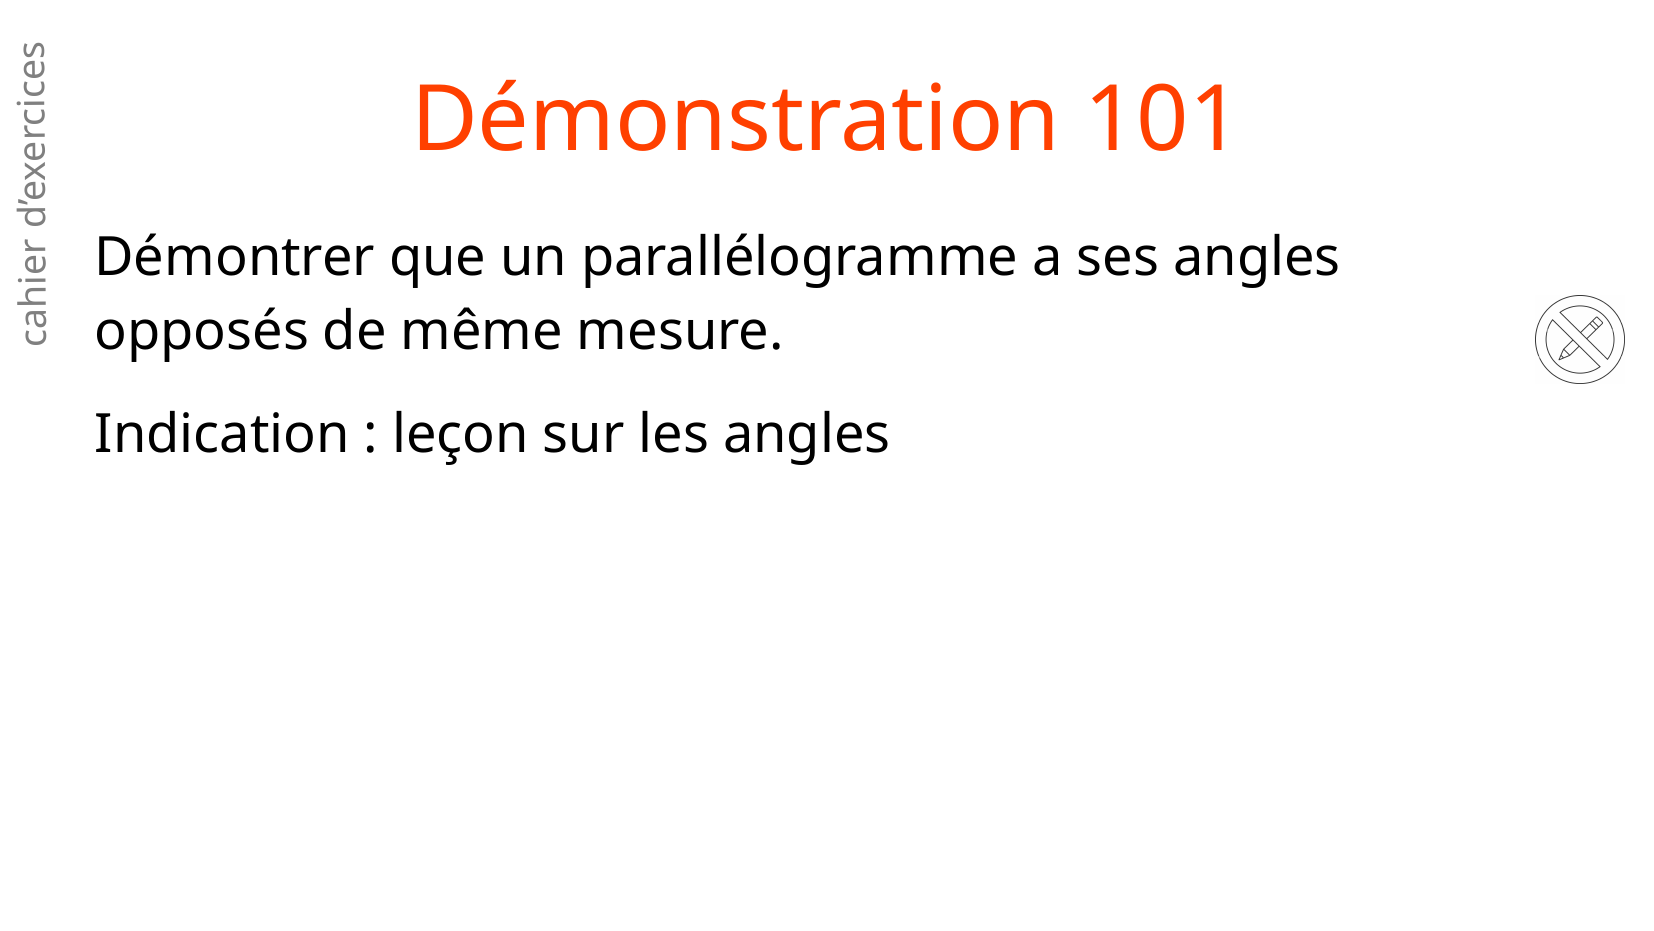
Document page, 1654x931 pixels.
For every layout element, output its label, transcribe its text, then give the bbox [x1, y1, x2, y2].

title Démonstration 101 [82, 12, 1571, 218]
text_box cahier d’exercices [0, 0, 58, 363]
picture [1536, 295, 1625, 384]
chart [775, 438, 894, 498]
list Démontrer que un parallélogramme a ses angles opposés de même mesure. Indication : leçon sur les angles [23, 217, 1536, 886]
